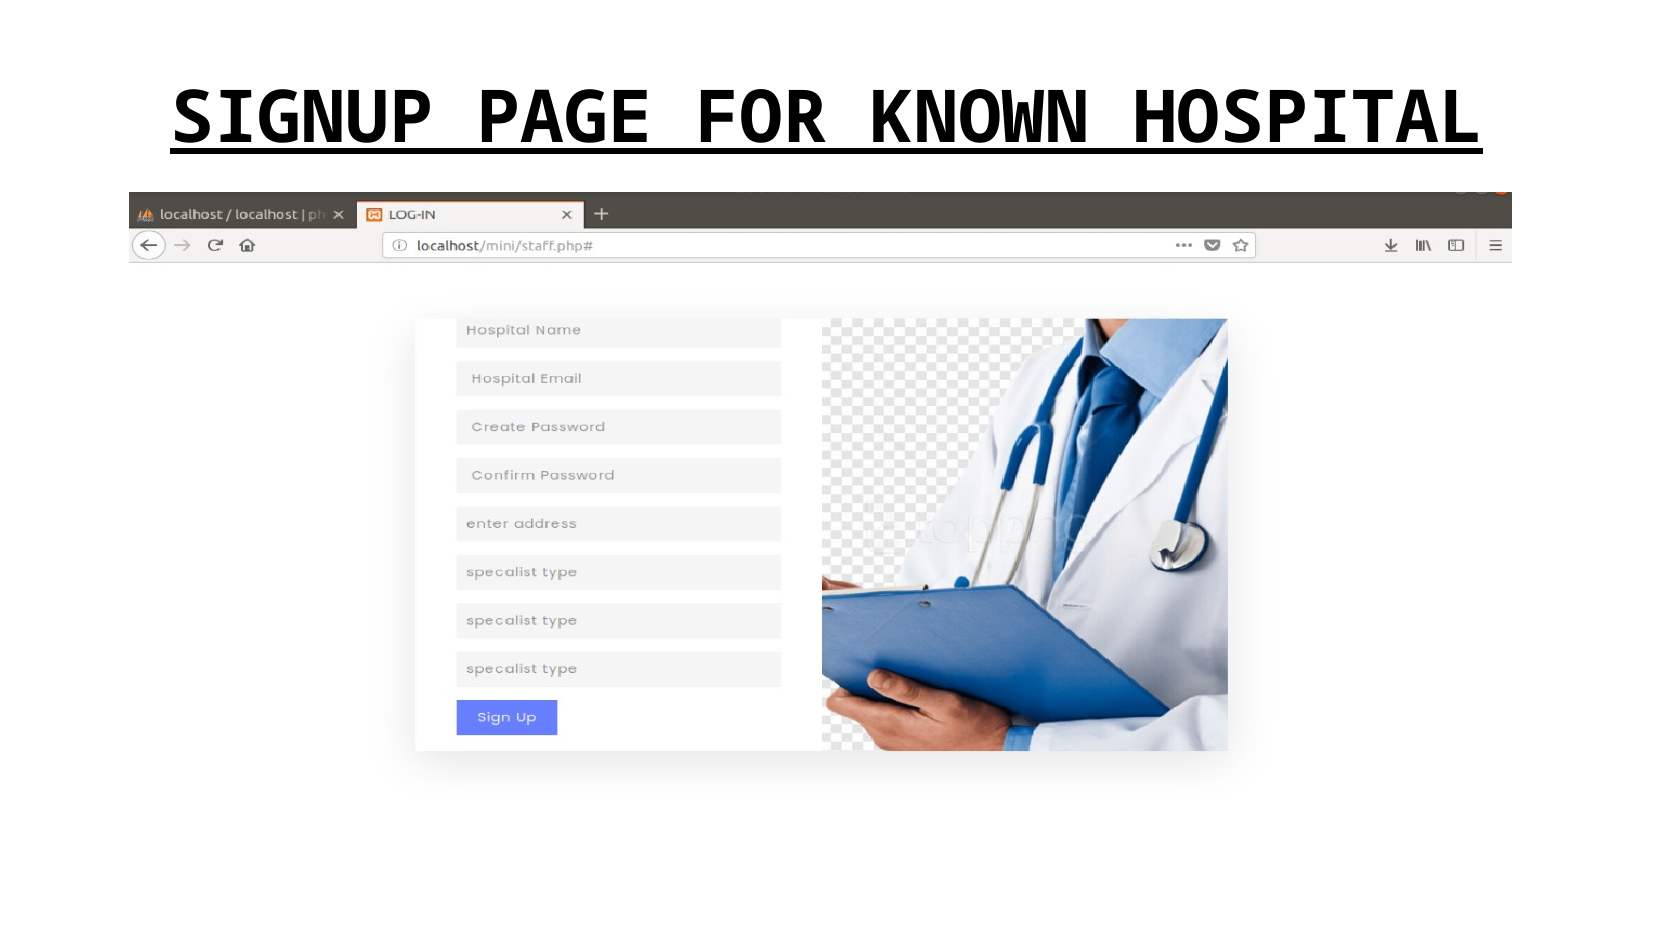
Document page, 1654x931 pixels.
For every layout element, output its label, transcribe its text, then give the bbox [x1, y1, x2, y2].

picture [129, 192, 1512, 804]
title SIGNUP PAGE FOR KNOWN HOSPITAL [82, 37, 1571, 193]
